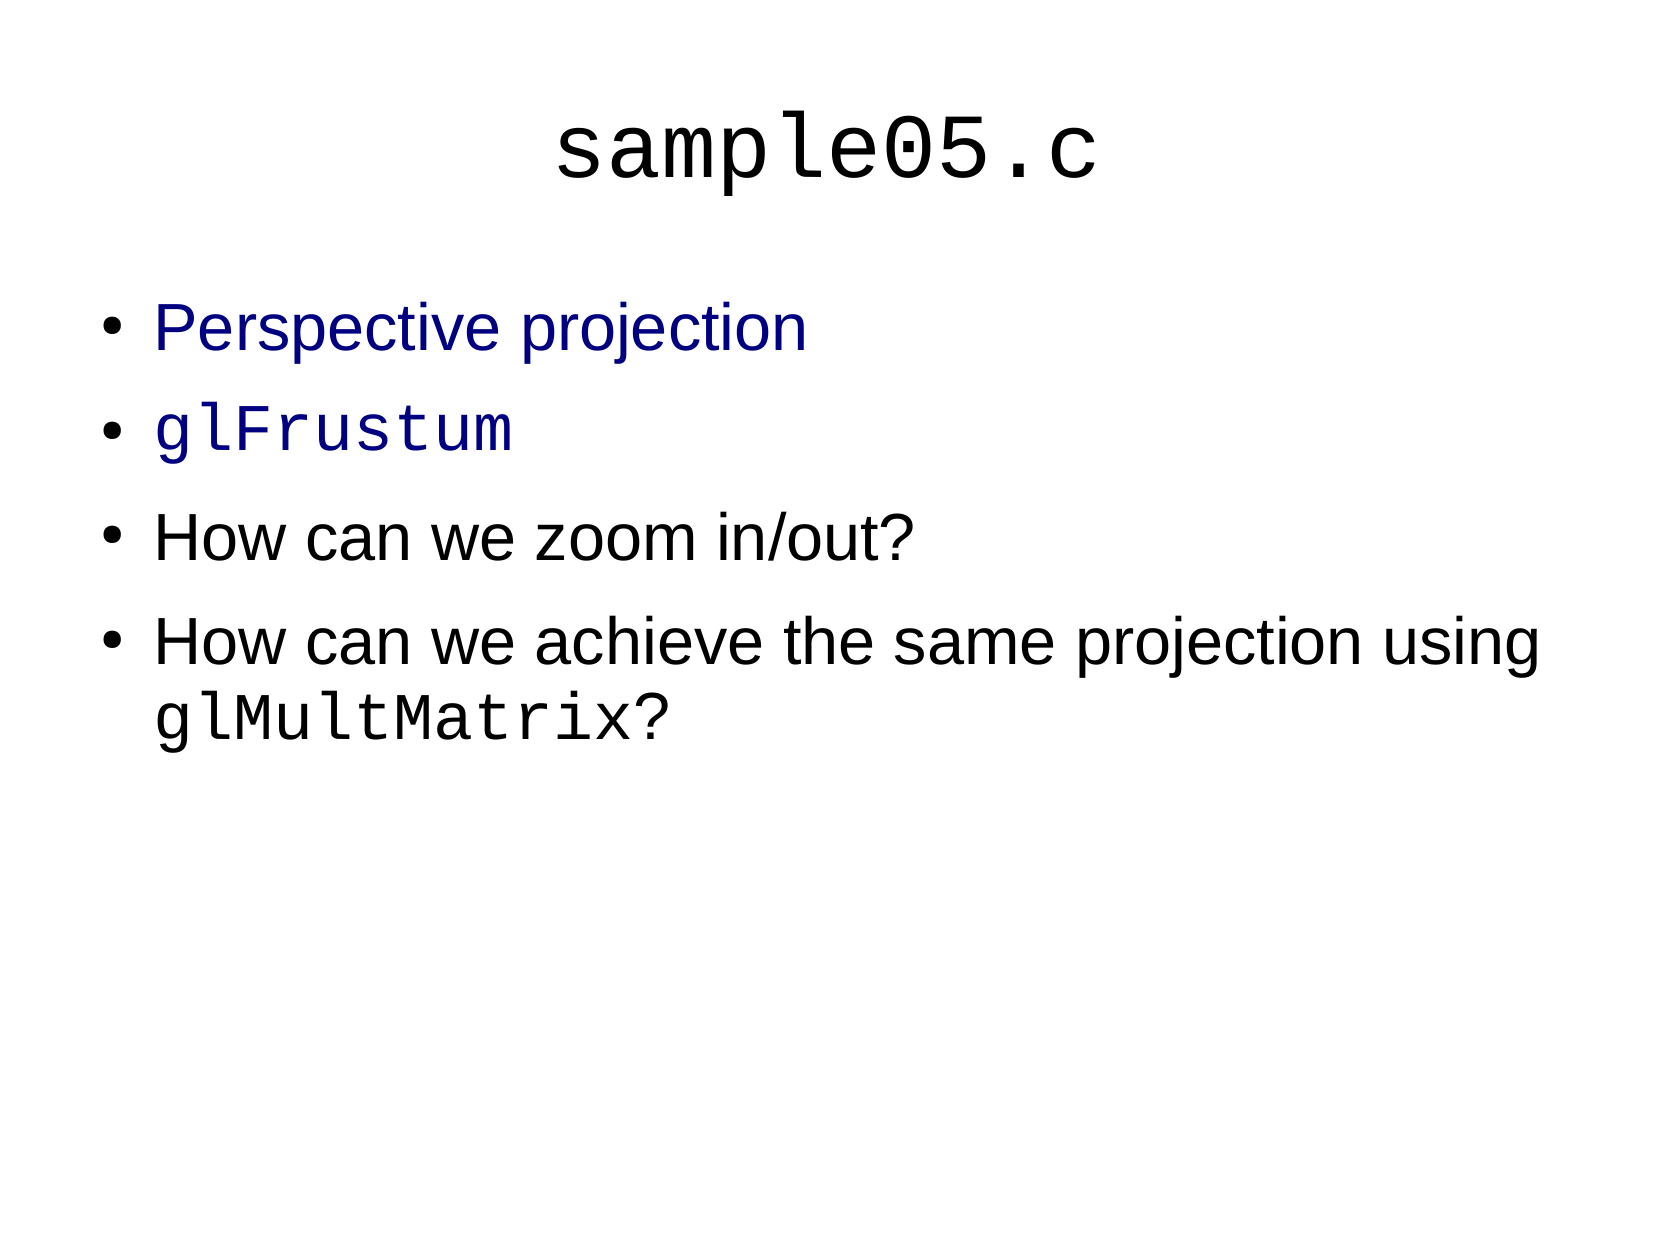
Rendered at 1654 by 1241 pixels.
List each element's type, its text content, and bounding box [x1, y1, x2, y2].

title sample05.c [82, 56, 1571, 250]
list Perspective projection glFrustum How can we zoom in/out? How can we achieve the same projection using glMultMatrix? [82, 290, 1571, 1109]
